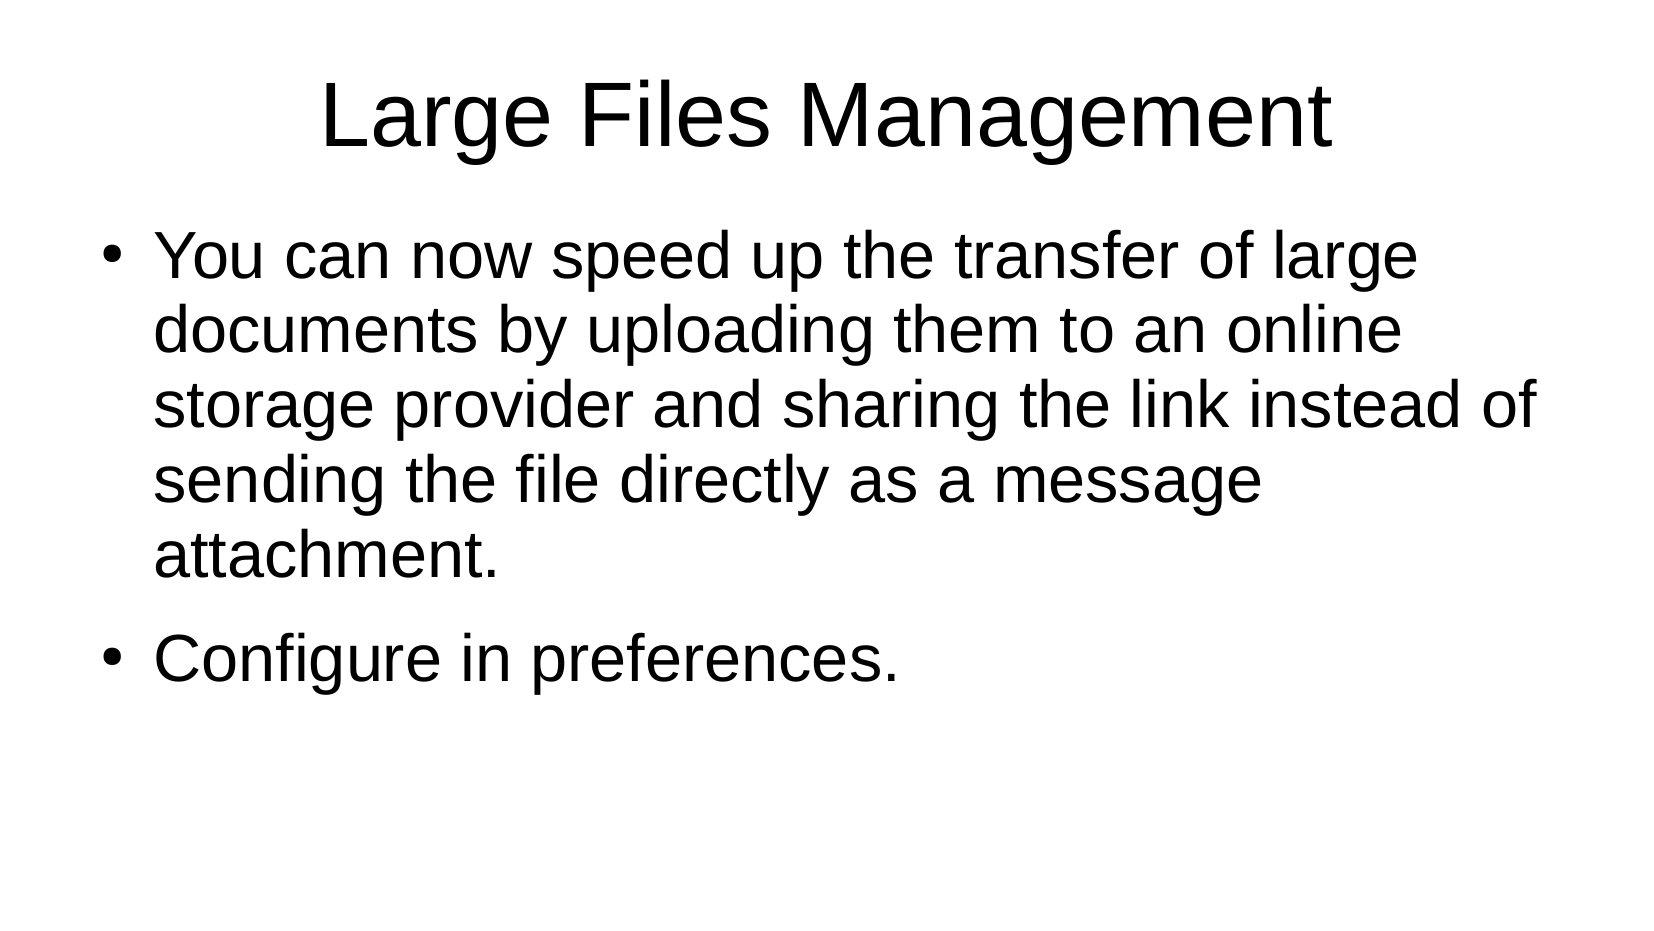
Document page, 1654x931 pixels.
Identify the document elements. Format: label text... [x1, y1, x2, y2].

title Large Files Management [82, 37, 1571, 193]
list You can now speed up the transfer of large documents by uploading them to an online storage provider and sharing the link instead of sending the file directly as a message attachment. Configure in preferences. [82, 217, 1571, 758]
